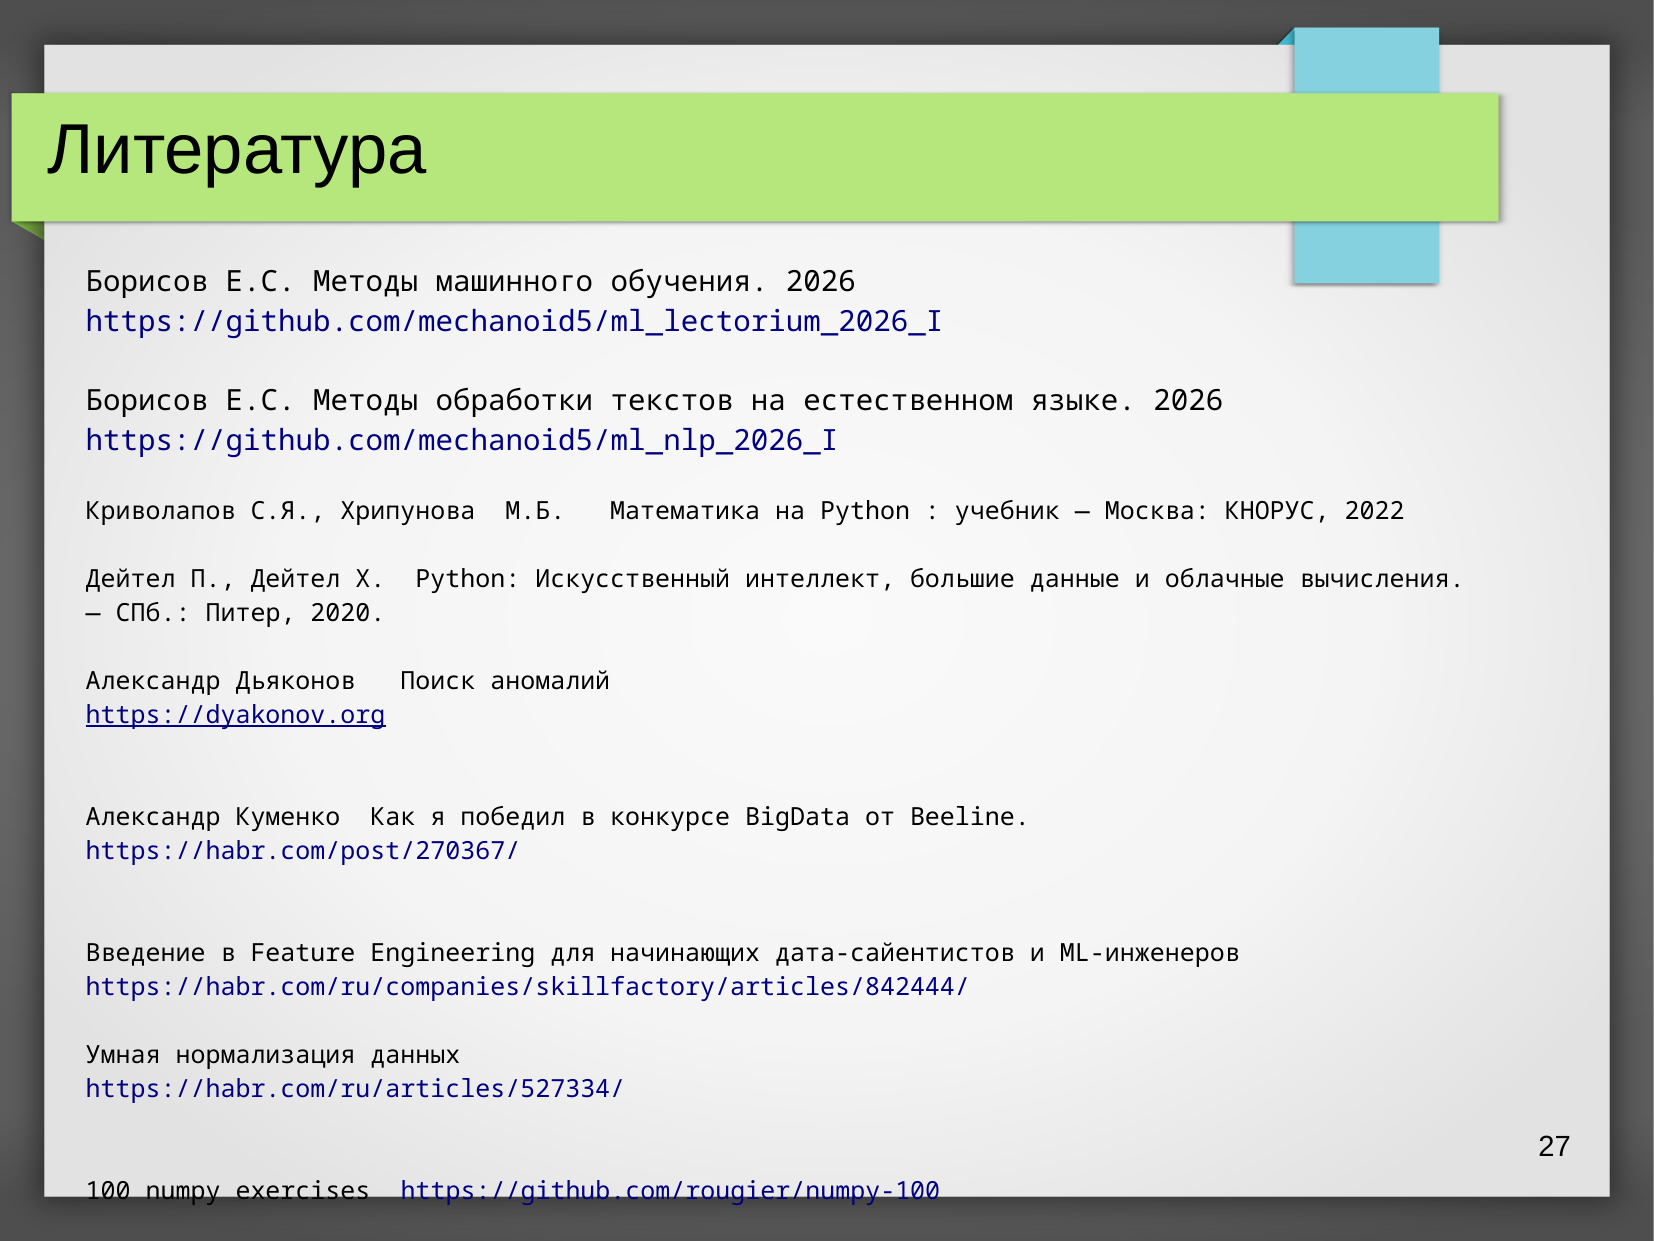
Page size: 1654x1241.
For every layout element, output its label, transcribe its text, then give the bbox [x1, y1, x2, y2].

text_box Борисов Е.С. Методы машинного обучения. 2026 https://github.com/mechanoid5/ml_lectorium_2026_I Борисов Е.С. Методы обработки текстов на естественном языке. 2026 https://github.com/mechanoid5/ml_nlp_2026_I Криволапов С.Я., Хрипунова М.Б. Математика на Python : учебник — Москва: КНОРУС, 2022 Дейтел П., Дейтел Х. Python: Искусственный интеллект, большие данные и облачные вычисления. — СПб.: Питер, 2020. Александр Дьяконов Поиск аномалий https://dyakonov.org Александр Куменко Как я победил в конкурсе BigData от Beeline. https://habr.com/post/270367/ Введение в Feature Engineering для начинающих дата-сайентистов и ML-инженеров https://habr.com/ru/companies/skillfactory/articles/842444/ Умная нормализация данных https://habr.com/ru/articles/527334/ 100 numpy exercises https://github.com/rougier/numpy-100 100 pandas puzzles https://github.com/ajcr/100-pandas-puzzles/ [70, 252, 1595, 1201]
title Литература [47, 96, 1536, 201]
picture [0, 0, 1654, 1241]
